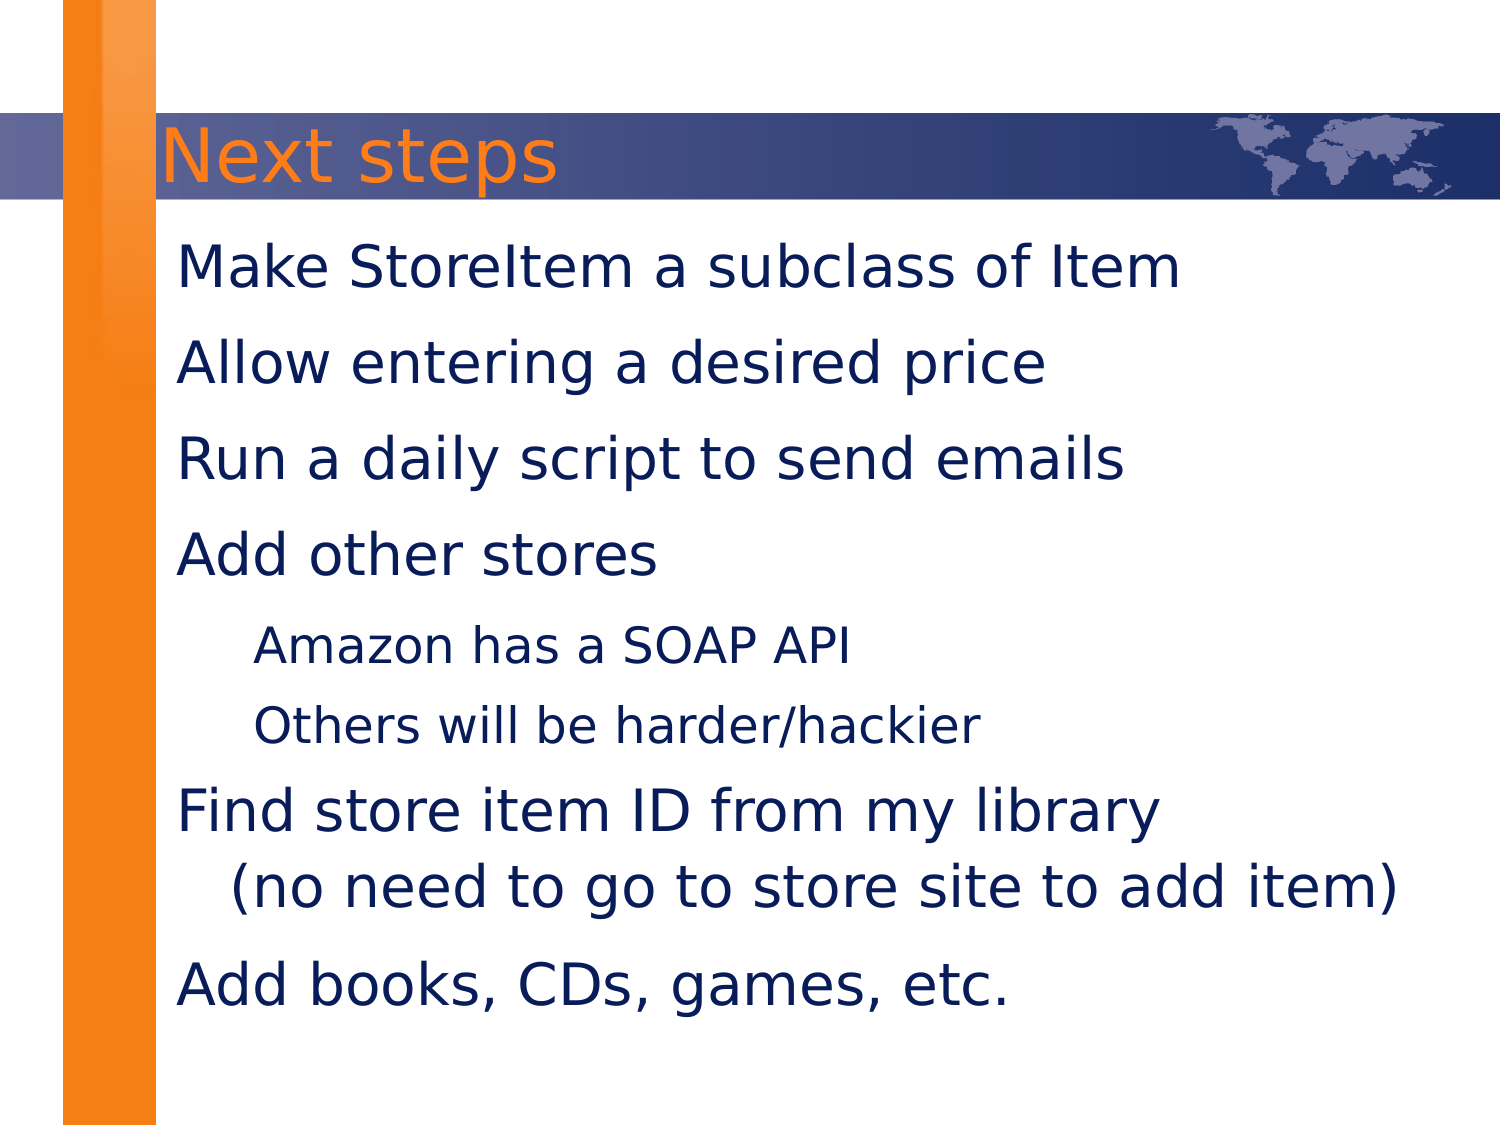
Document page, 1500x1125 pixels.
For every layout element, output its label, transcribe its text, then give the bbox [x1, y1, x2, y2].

title Next steps [159, 109, 1473, 205]
picture [0, 0, 1500, 1125]
list Make StoreItem a subclass of Item Allow entering a desired price Run a daily script to send emails Add other stores Amazon has a SOAP API Others will be harder/hackier Find store item ID from my library (no need to go to store site to add item)‏ Add books, CDs, games, etc. [159, 234, 1472, 1038]
